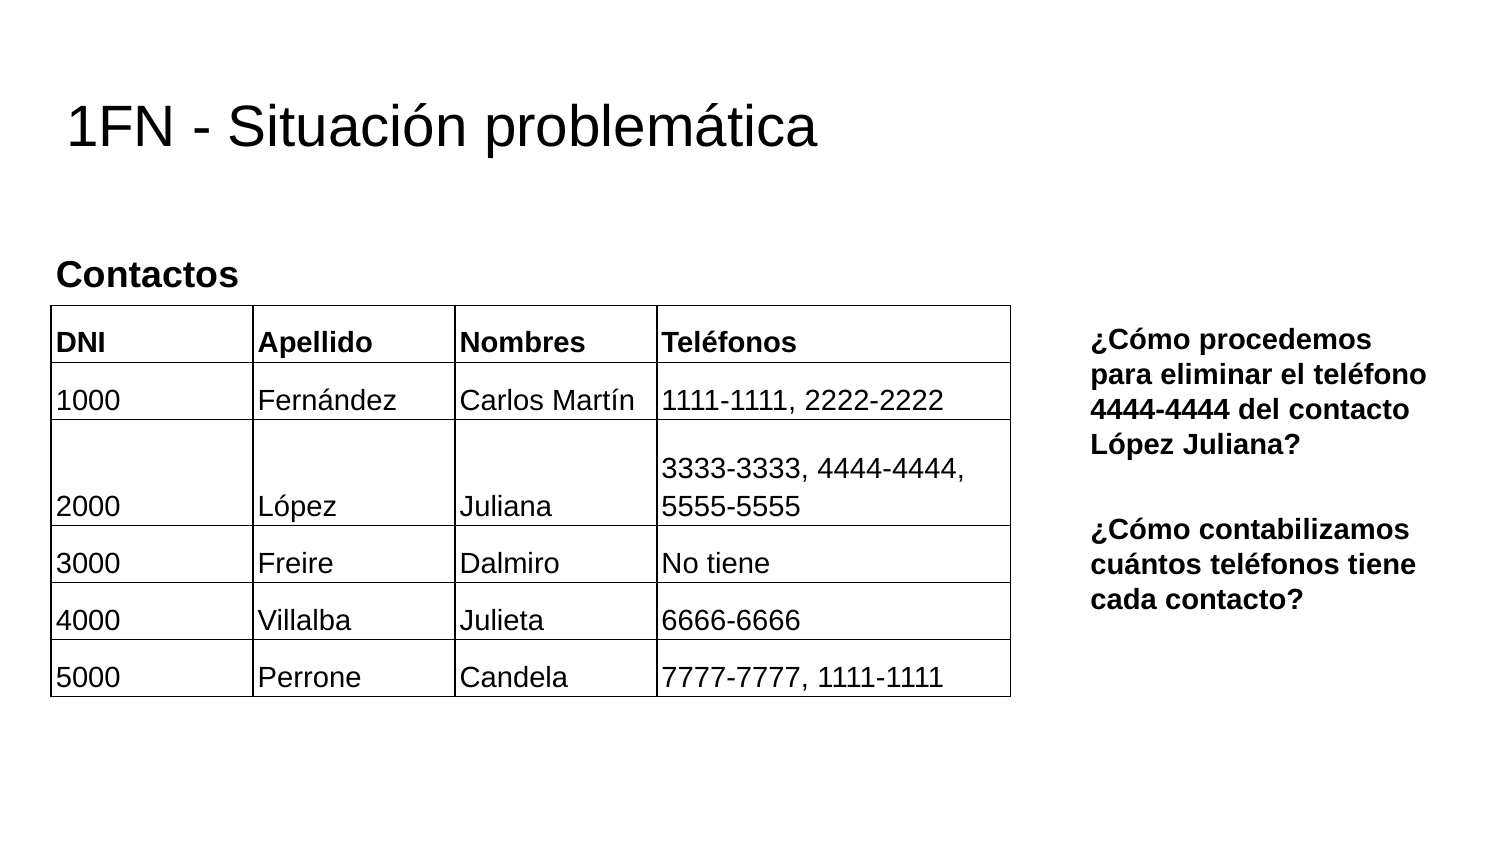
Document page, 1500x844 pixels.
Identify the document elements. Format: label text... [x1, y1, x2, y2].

table_cell 7777-7777, 1111-1111 [658, 640, 1010, 696]
table_cell 3333-3333, 4444-4444, 5555-5555 [658, 420, 1010, 525]
table_cell 1111-1111, 2222-2222 [658, 363, 1010, 419]
text_box ¿Cómo contabilizamos cuántos teléfonos tiene cada contacto? [1075, 495, 1449, 686]
table_header DNI [52, 306, 252, 362]
table_cell 5000 [52, 640, 252, 696]
table_cell 3000 [52, 526, 252, 582]
table_cell 4000 [52, 583, 252, 639]
table_header Nombres [456, 306, 656, 362]
table_cell No tiene [658, 526, 1010, 582]
table_cell Freire [254, 526, 454, 582]
text_box ¿Cómo procedemos para eliminar el teléfono 4444-4444 del contacto López Juliana? [1075, 305, 1449, 495]
title 1FN - Situación problemática [51, 72, 1449, 167]
table_cell Juliana [456, 420, 656, 525]
table_cell López [254, 420, 454, 525]
table_header Apellido [254, 306, 454, 362]
table_cell Julieta [456, 583, 656, 639]
table_cell Perrone [254, 640, 454, 696]
table_cell Candela [456, 640, 656, 696]
table_header Teléfonos [658, 306, 1010, 362]
table_cell 2000 [52, 420, 252, 525]
text_box Contactos [40, 235, 737, 294]
table_cell Villalba [254, 583, 454, 639]
table_cell Fernández [254, 363, 454, 419]
table_cell 6666-6666 [658, 583, 1010, 639]
table_cell 1000 [52, 363, 252, 419]
table_cell Carlos Martín [456, 363, 656, 419]
table_cell Dalmiro [456, 526, 656, 582]
